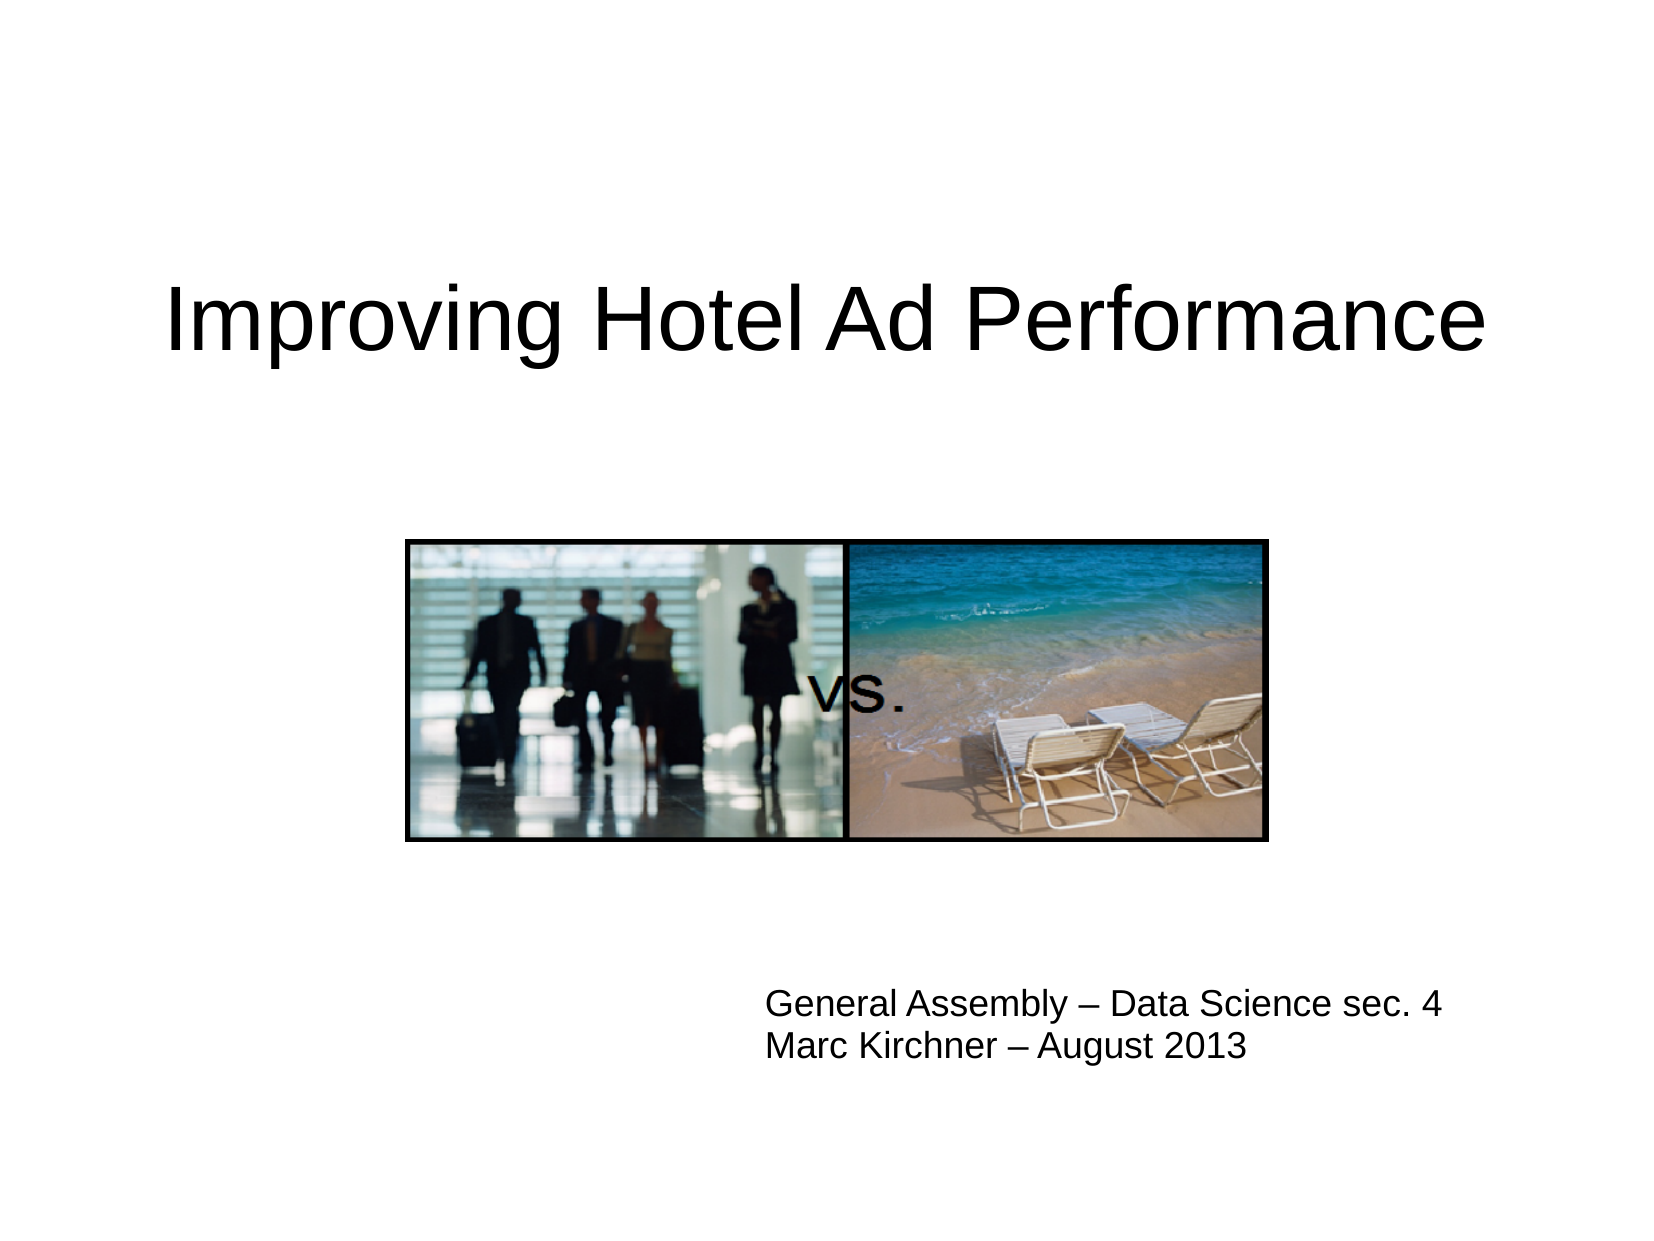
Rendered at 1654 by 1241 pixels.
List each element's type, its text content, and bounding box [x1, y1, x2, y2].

text_box General Assembly – Data Science sec. 4 Marc Kirchner – August 2013 [750, 975, 1486, 1074]
title Improving Hotel Ad Performance [82, 214, 1571, 422]
picture [405, 539, 1269, 842]
